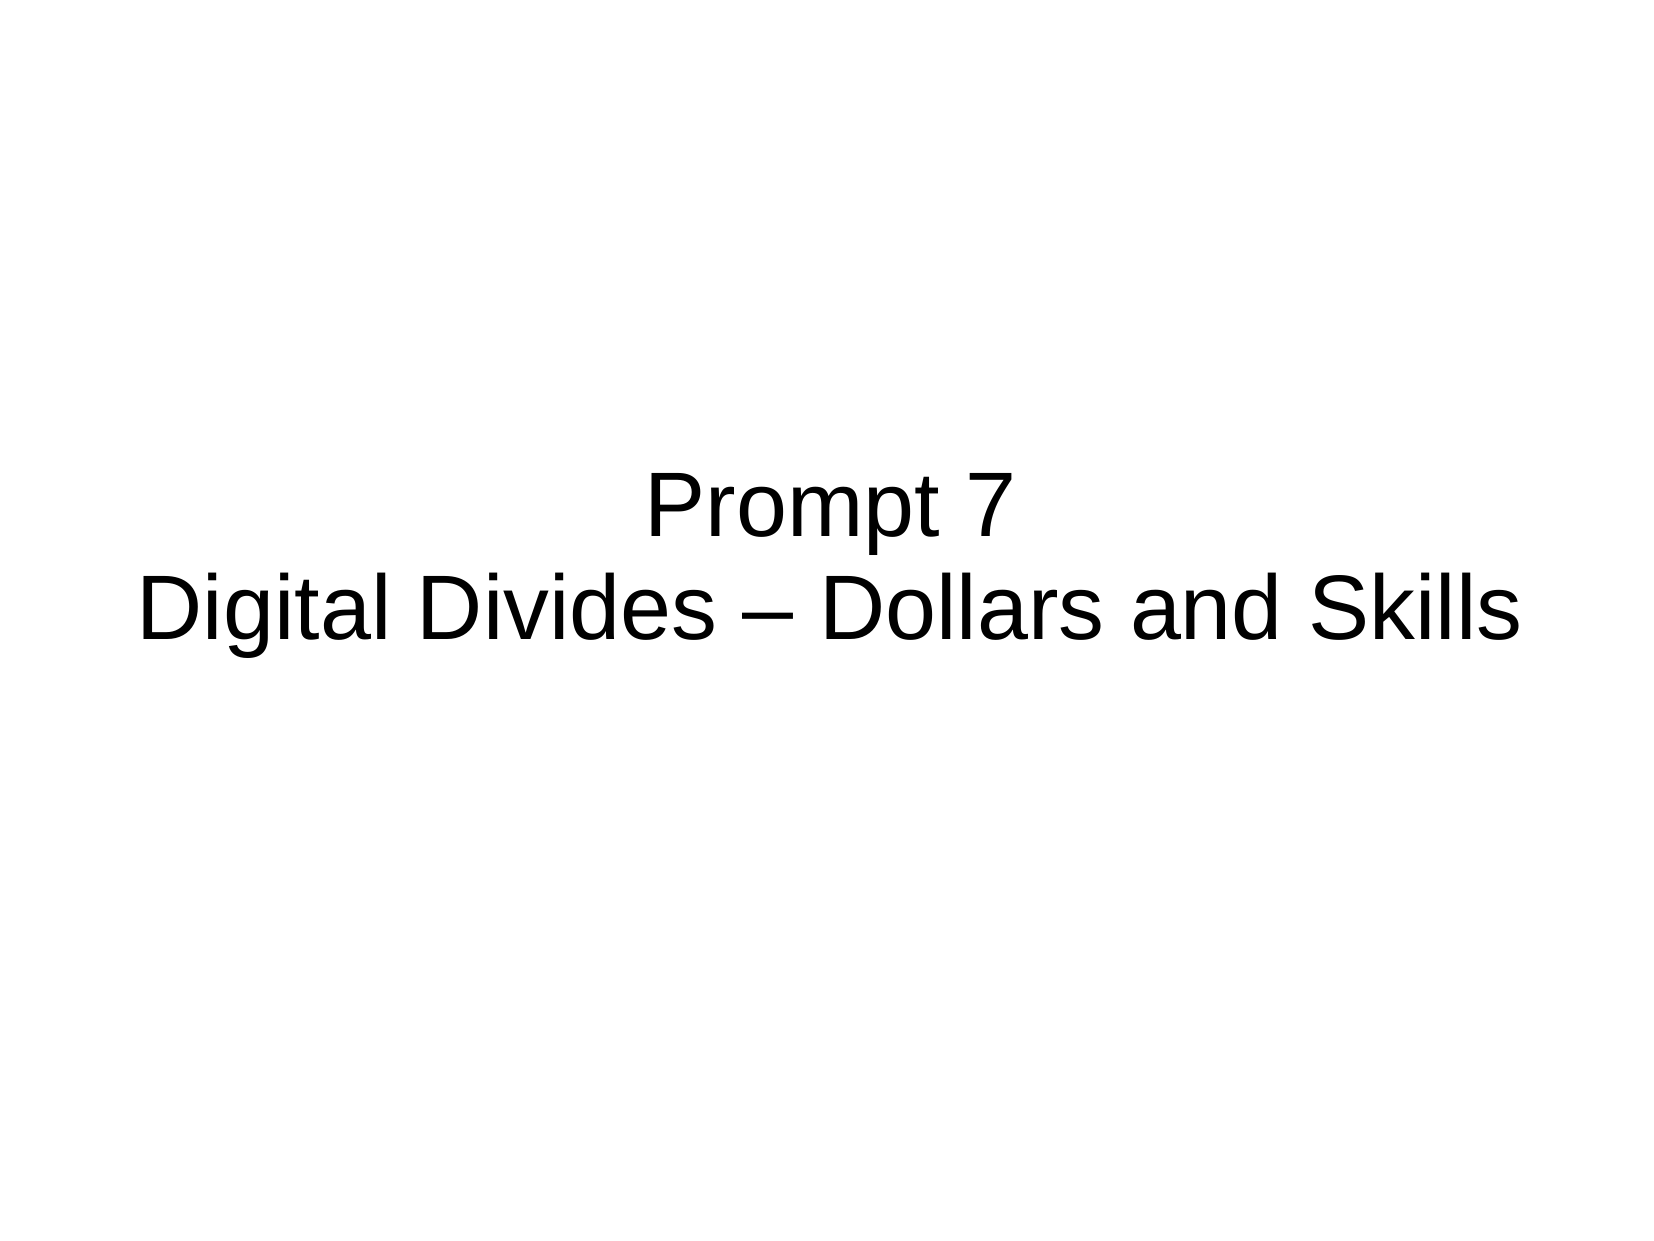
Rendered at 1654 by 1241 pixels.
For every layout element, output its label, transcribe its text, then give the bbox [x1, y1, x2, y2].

title Prompt 7 Digital Divides – Dollars and Skills [86, 452, 1576, 661]
